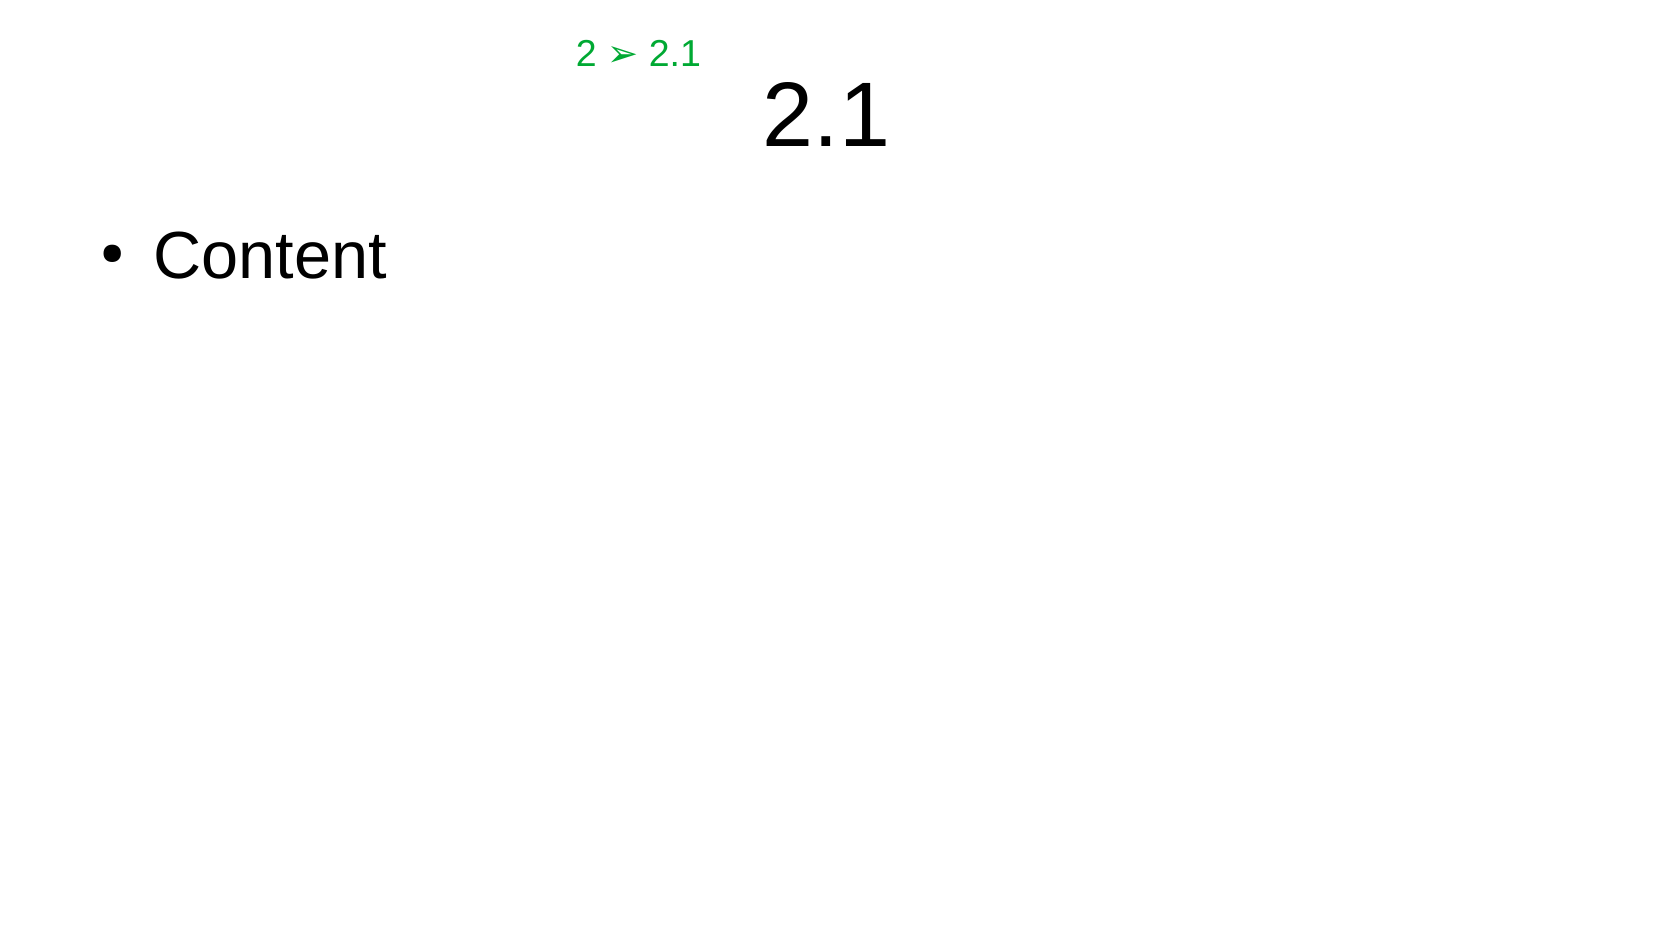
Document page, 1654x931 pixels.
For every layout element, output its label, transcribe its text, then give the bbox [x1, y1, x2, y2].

title 2.1 [82, 37, 1571, 193]
list Content [82, 217, 1571, 758]
text_box 2 ➢ 2.1 [561, 24, 727, 82]
